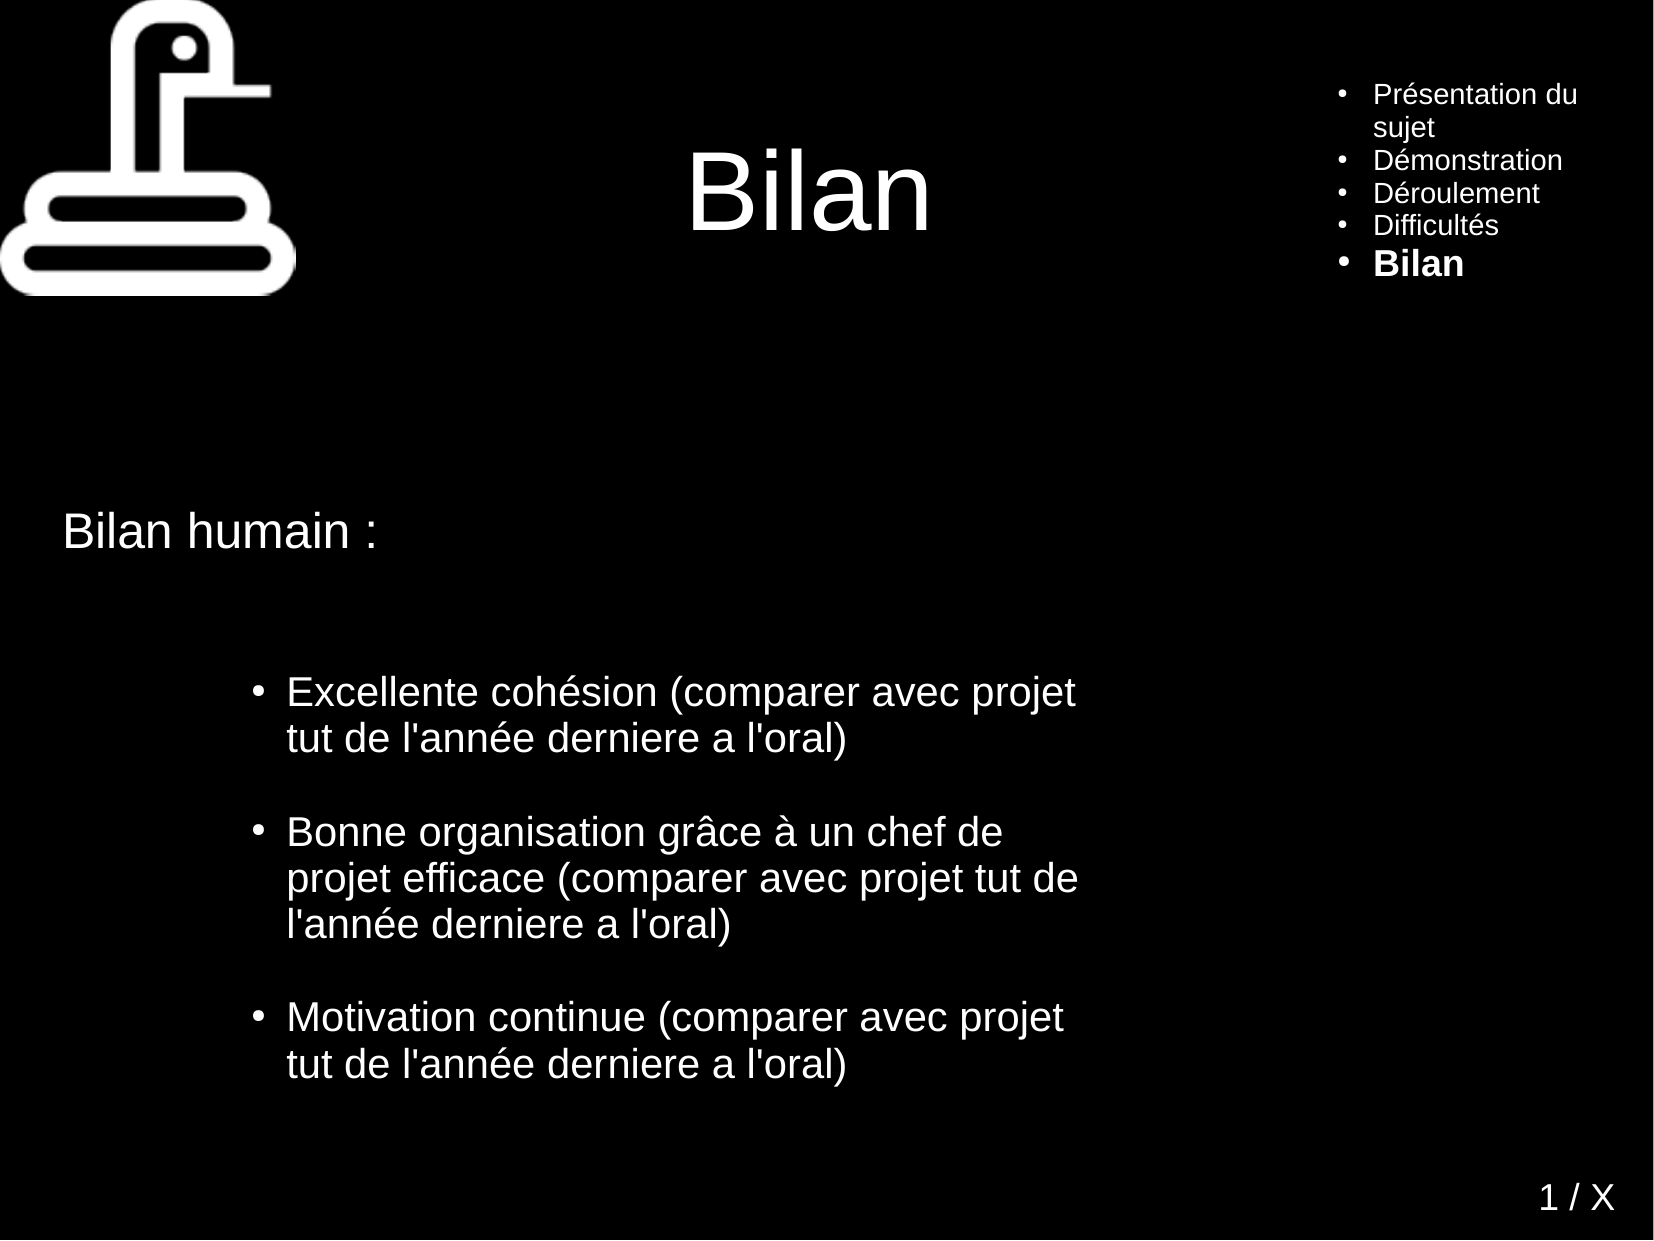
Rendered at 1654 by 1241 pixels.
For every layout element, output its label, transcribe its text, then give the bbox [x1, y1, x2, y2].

text_box Excellente cohésion (comparer avec projet tut de l'année derniere a l'oral) Bonne organisation grâce à un chef de projet efficace (comparer avec projet tut de l'année derniere a l'oral) Motivation continue (comparer avec projet tut de l'année derniere a l'oral) [236, 661, 1134, 1142]
text_box Bilan humain : [47, 496, 626, 623]
text_box 1 / X [1523, 1169, 1654, 1241]
picture [0, 0, 296, 296]
title Bilan [295, 88, 1323, 296]
text_box Présentation du sujet Démonstration Déroulement Difficultés Bilan [1322, 70, 1654, 334]
